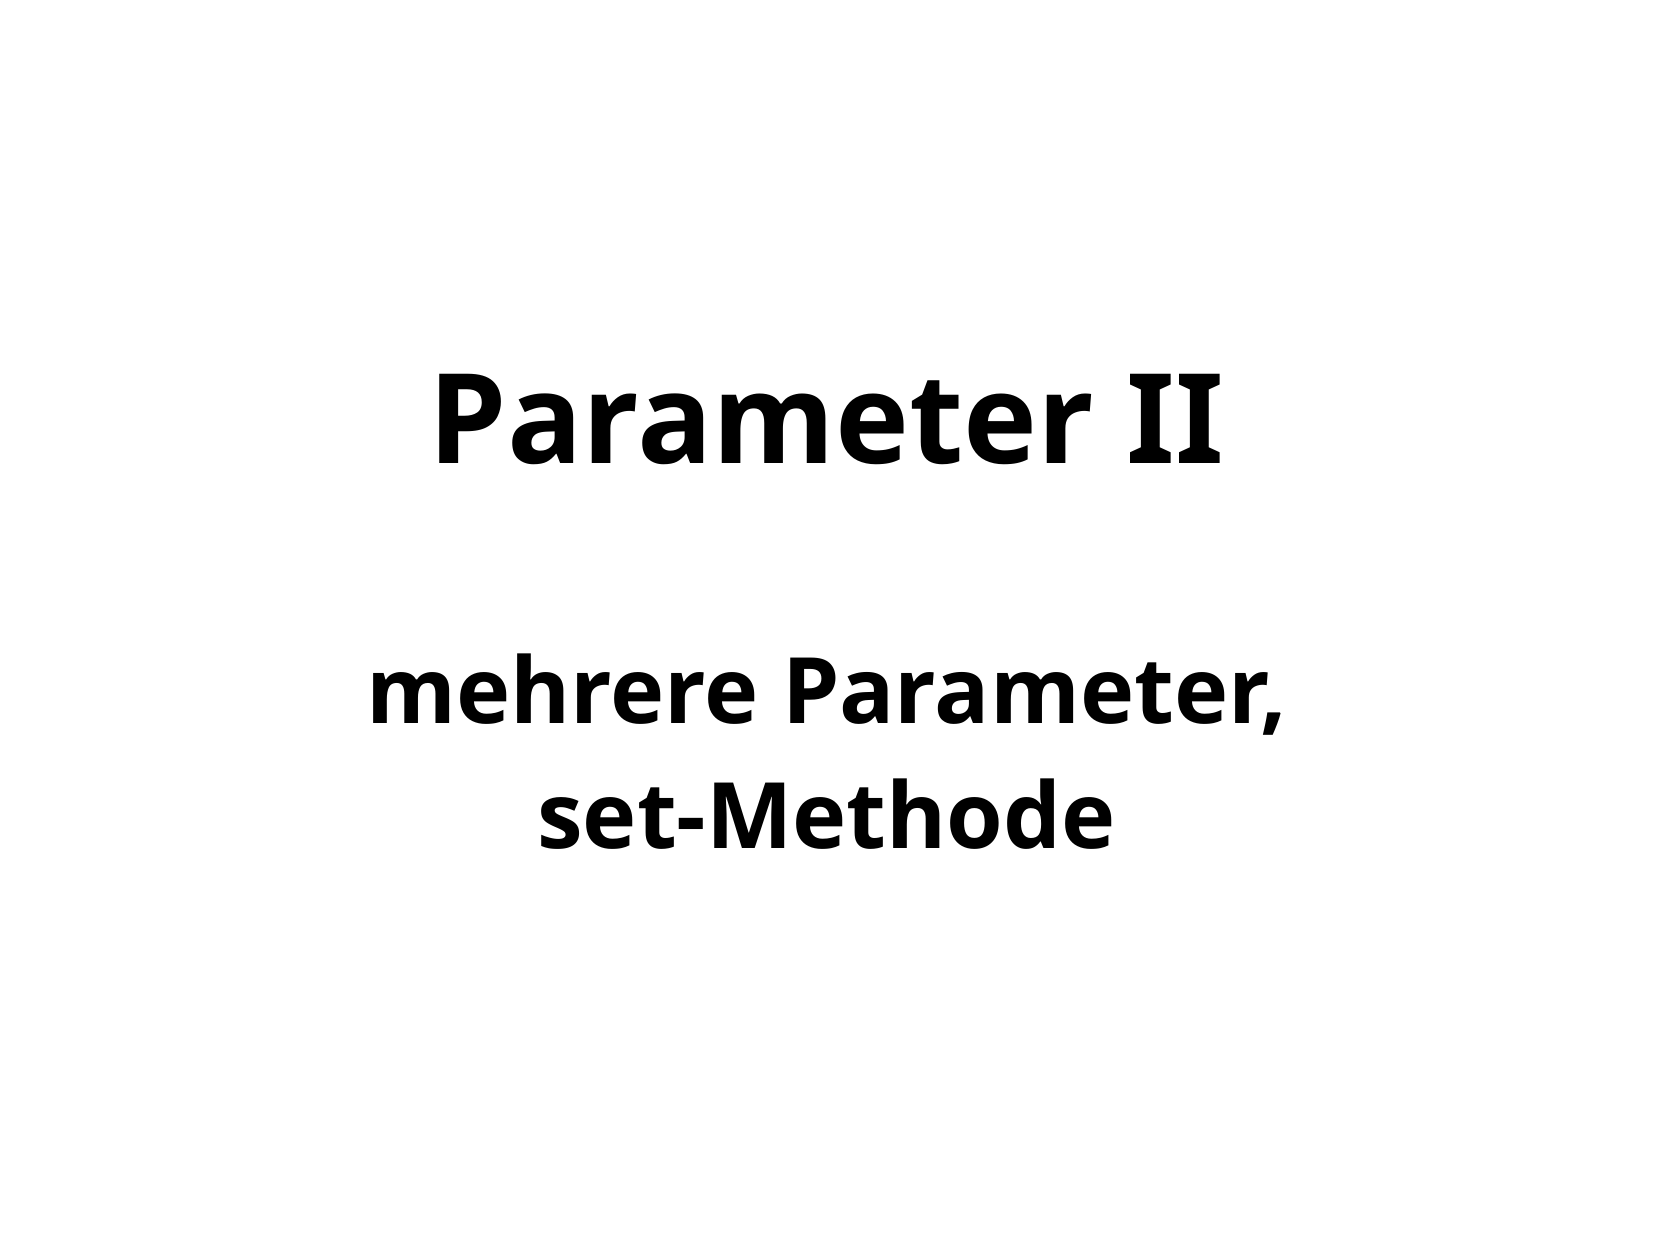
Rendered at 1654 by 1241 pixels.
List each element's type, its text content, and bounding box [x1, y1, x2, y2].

subtitle Parameter II mehrere Parameter, set-Methode [23, 82, 1630, 1123]
